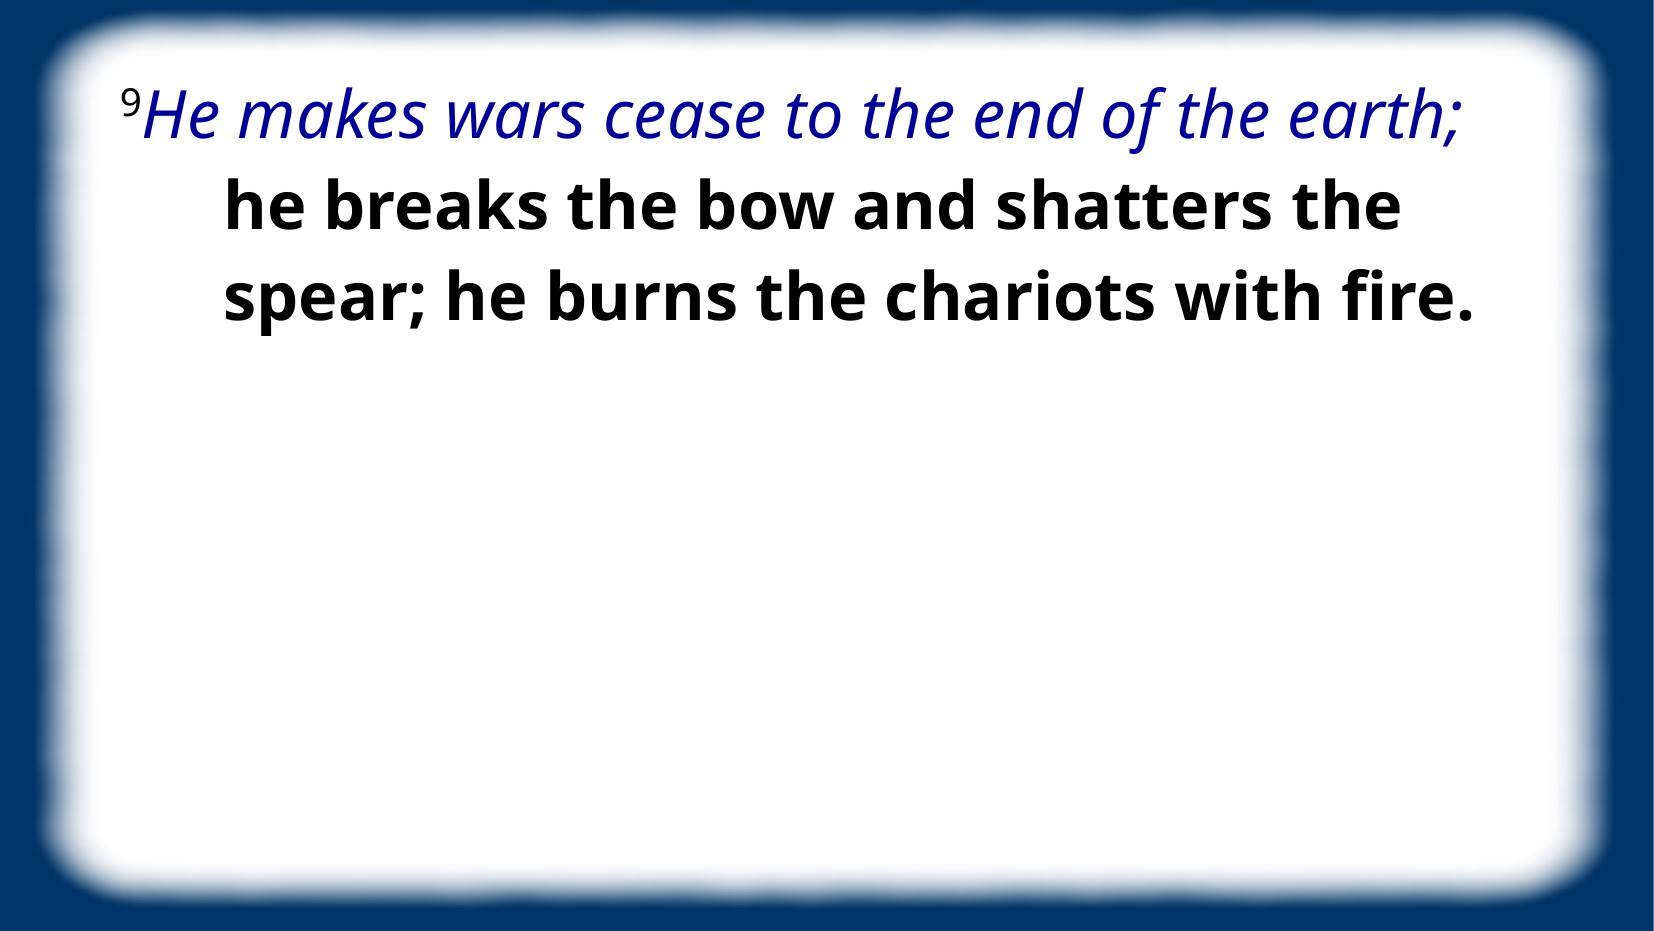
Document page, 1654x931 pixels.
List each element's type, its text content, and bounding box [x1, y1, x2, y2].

text_box 9He makes wars cease to the end of the earth; he breaks the bow and shatters the spear; he burns the chariots with fire. [105, 60, 1546, 342]
picture [0, 0, 1654, 931]
